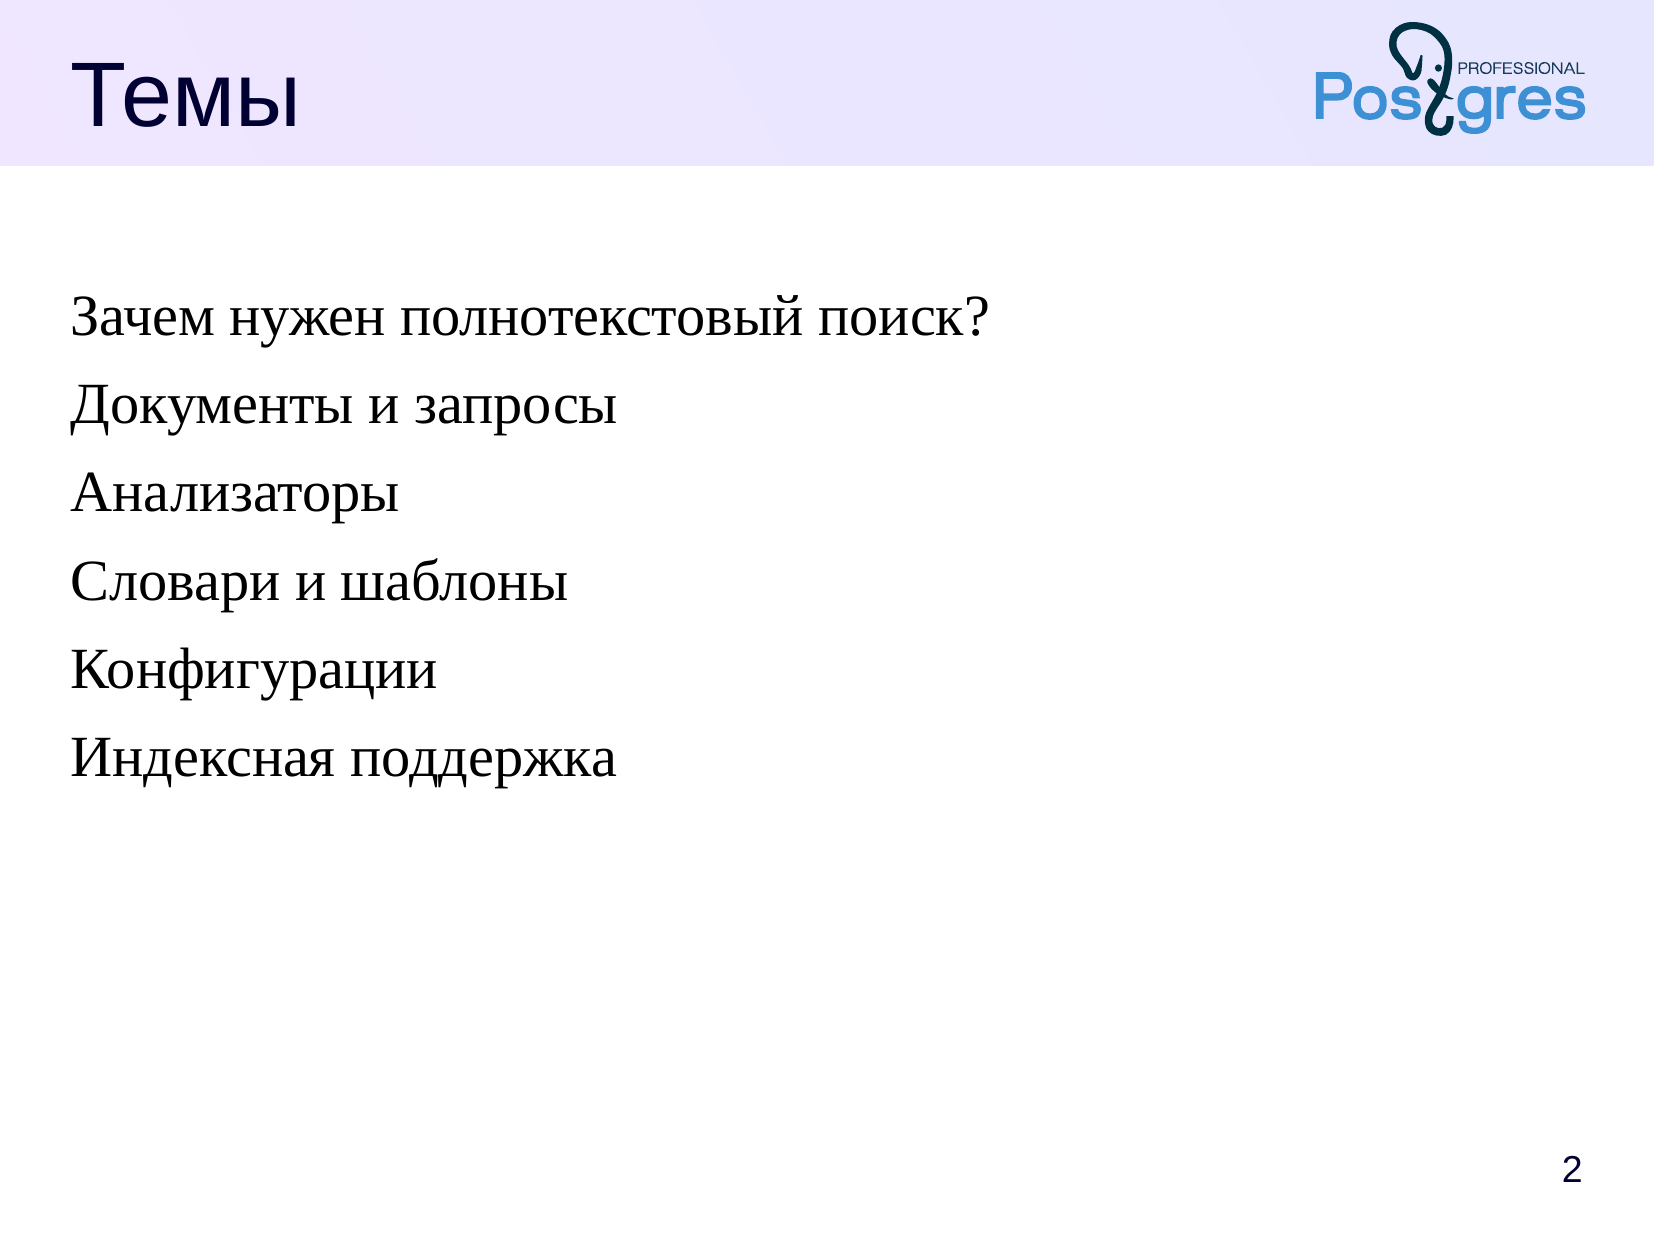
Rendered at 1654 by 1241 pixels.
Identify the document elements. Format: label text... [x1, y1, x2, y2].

title Темы [70, 43, 1241, 147]
list Зачем нужен полнотекстовый поиск? Документы и запросы Анализаторы Словари и шаблоны Конфигурации Индексная поддержка [70, 283, 1583, 1141]
